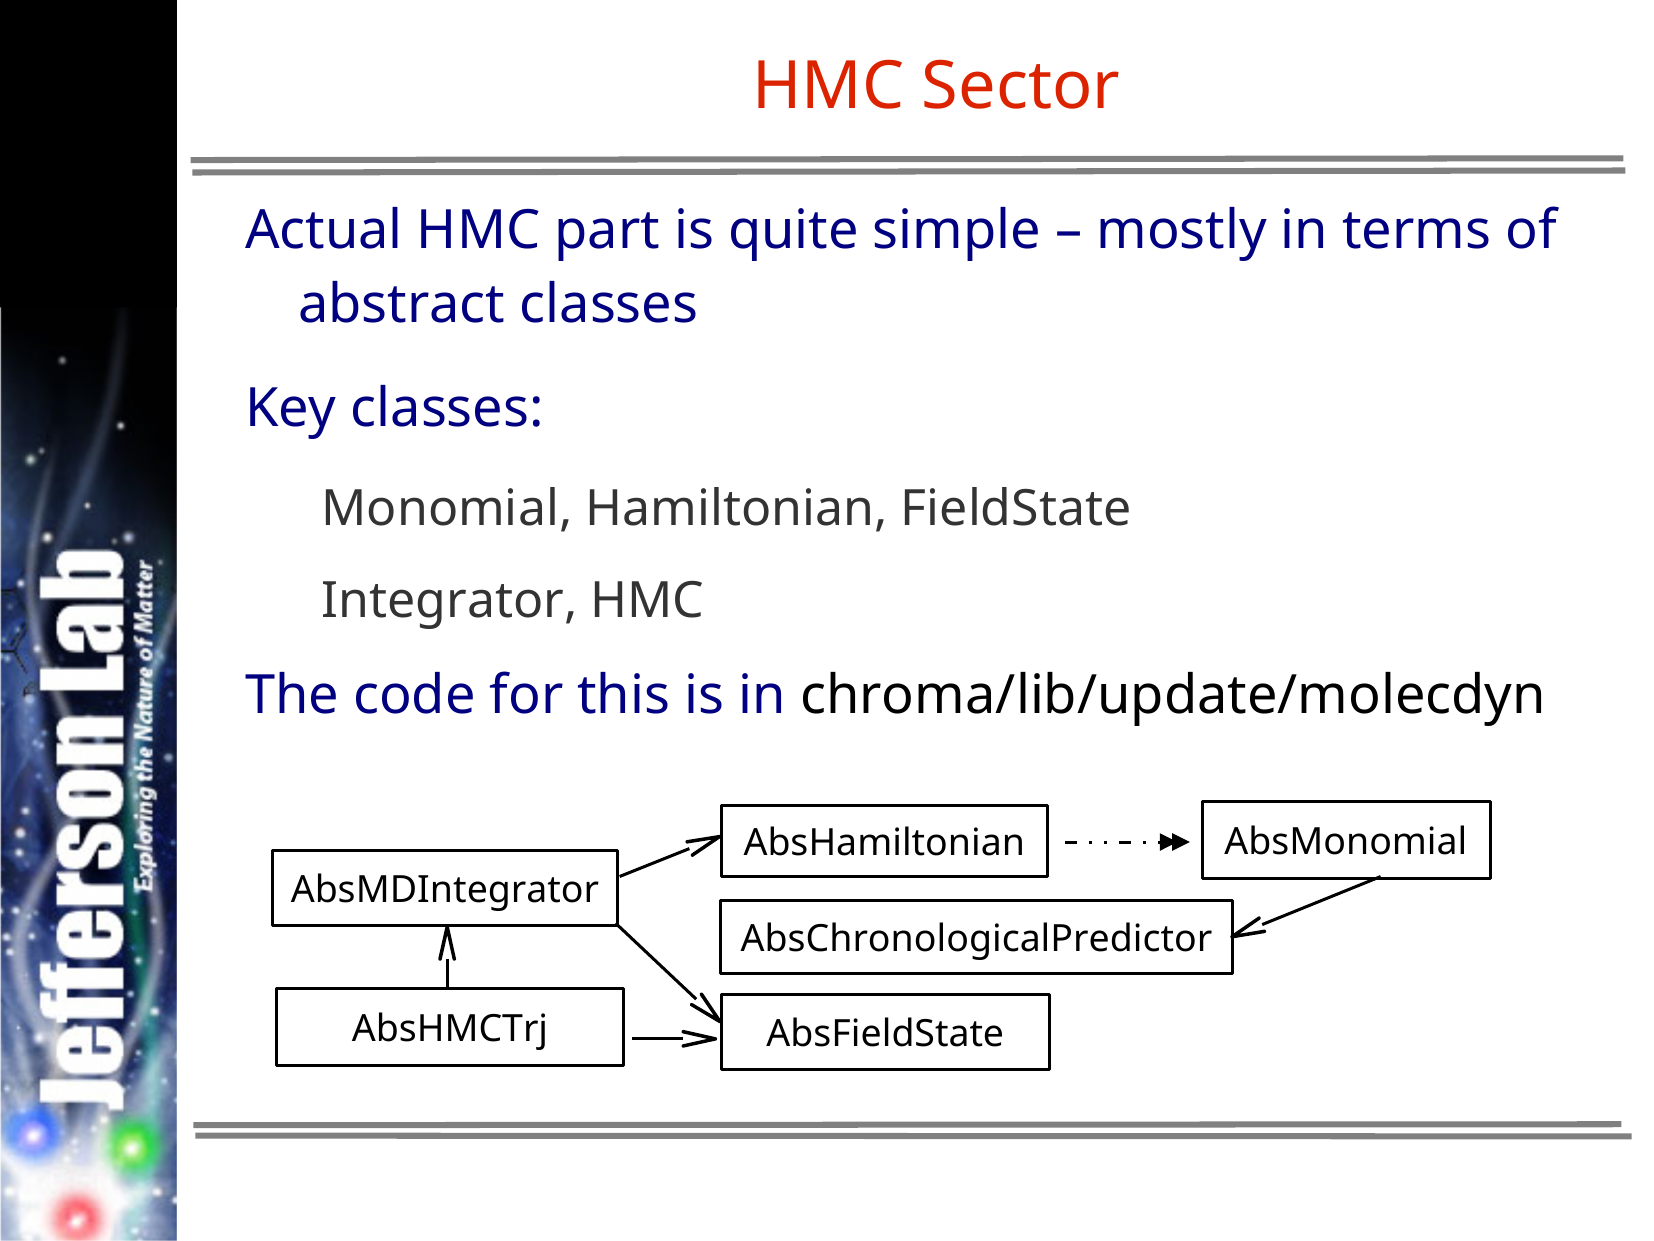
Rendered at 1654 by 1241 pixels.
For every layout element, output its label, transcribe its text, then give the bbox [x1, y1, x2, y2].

text_box AbsFieldState [721, 994, 1050, 1070]
text_box AbsHMCTrj [276, 988, 624, 1066]
picture [2, 308, 176, 1240]
text_box AbsHamiltonian [721, 805, 1048, 877]
list Actual HMC part is quite simple – mostly in terms of abstract classes Key classes: Monomial, Hamiltonian, FieldState Integrator, HMC The code for this is in chroma/lib/update/molecdyn [227, 190, 1628, 780]
title HMC Sector [235, 17, 1638, 149]
text_box AbsChronologicalPredictor [720, 900, 1233, 974]
text_box AbsMonomial [1202, 801, 1491, 879]
text_box AbsMDIntegrator [272, 850, 618, 926]
